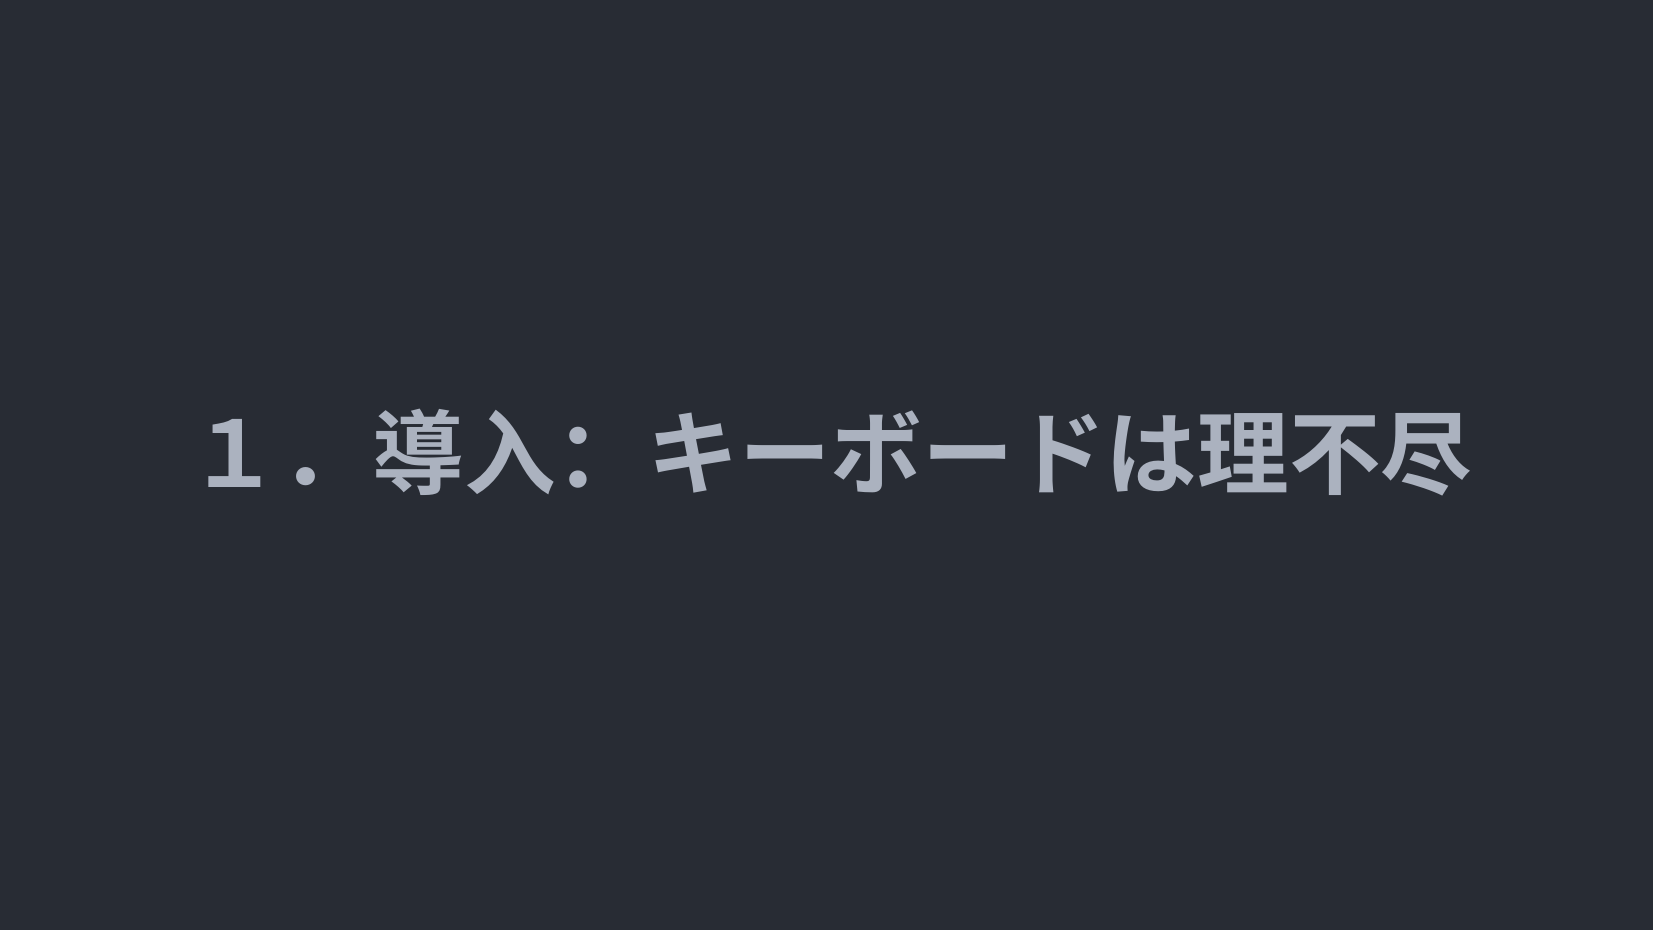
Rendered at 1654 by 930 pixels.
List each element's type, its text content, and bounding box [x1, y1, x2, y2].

title １．導入：キーボードは理不尽 [87, 369, 1576, 526]
